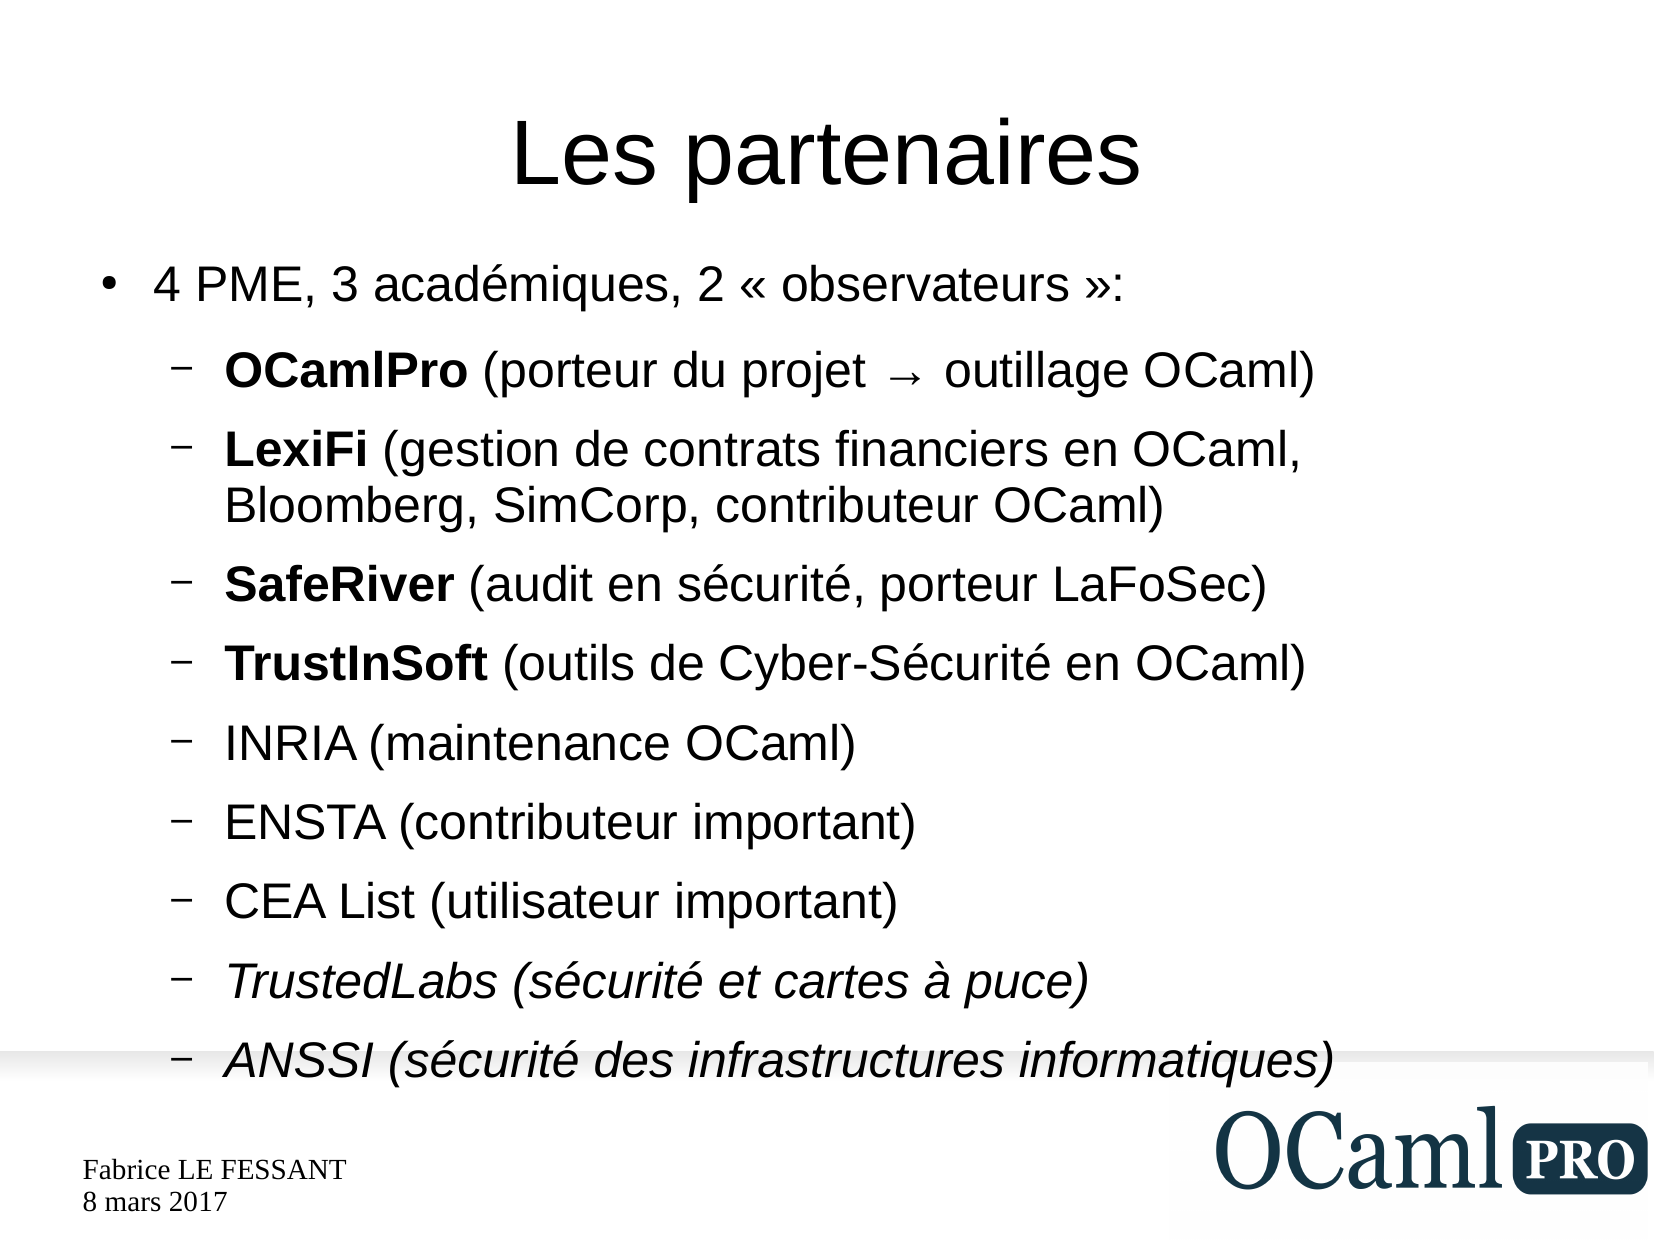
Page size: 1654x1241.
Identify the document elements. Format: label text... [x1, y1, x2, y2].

title Les partenaires [82, 49, 1571, 256]
picture [1169, 1062, 1648, 1240]
list 4 PME, 3 académiques, 2 « observateurs »: OCamlPro (porteur du projet → outillage OCaml) LexiFi (gestion de contrats financiers en OCaml, Bloomberg, SimCorp, contributeur OCaml) SafeRiver (audit en sécurité, porteur LaFoSec) TrustInSoft (outils de Cyber-Sécurité en OCaml) INRIA (maintenance OCaml) ENSTA (contributeur important) CEA List (utilisateur important) TrustedLabs (sécurité et cartes à puce) ANSSI (sécurité des infrastructures informatiques) [82, 256, 1571, 1089]
